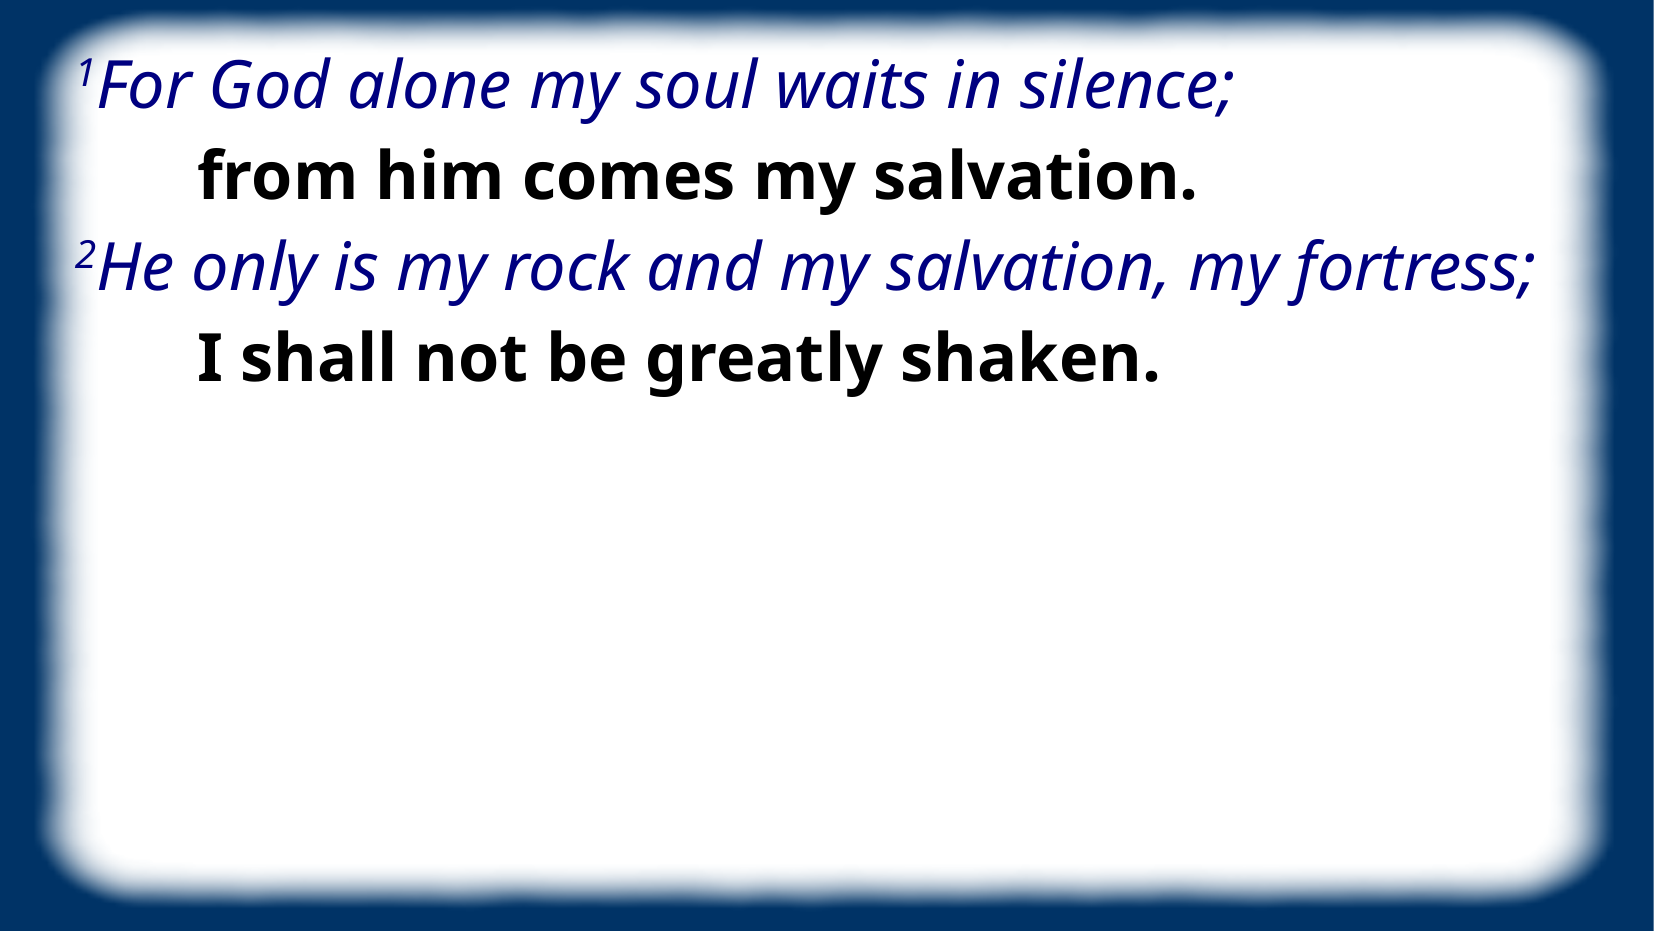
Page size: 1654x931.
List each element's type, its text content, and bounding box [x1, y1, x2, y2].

picture [0, 0, 1654, 931]
text_box 1For God alone my soul waits in silence; from him comes my salvation. 2He only is my rock and my salvation, my fortress; I shall not be greatly shaken. [60, 30, 1591, 400]
